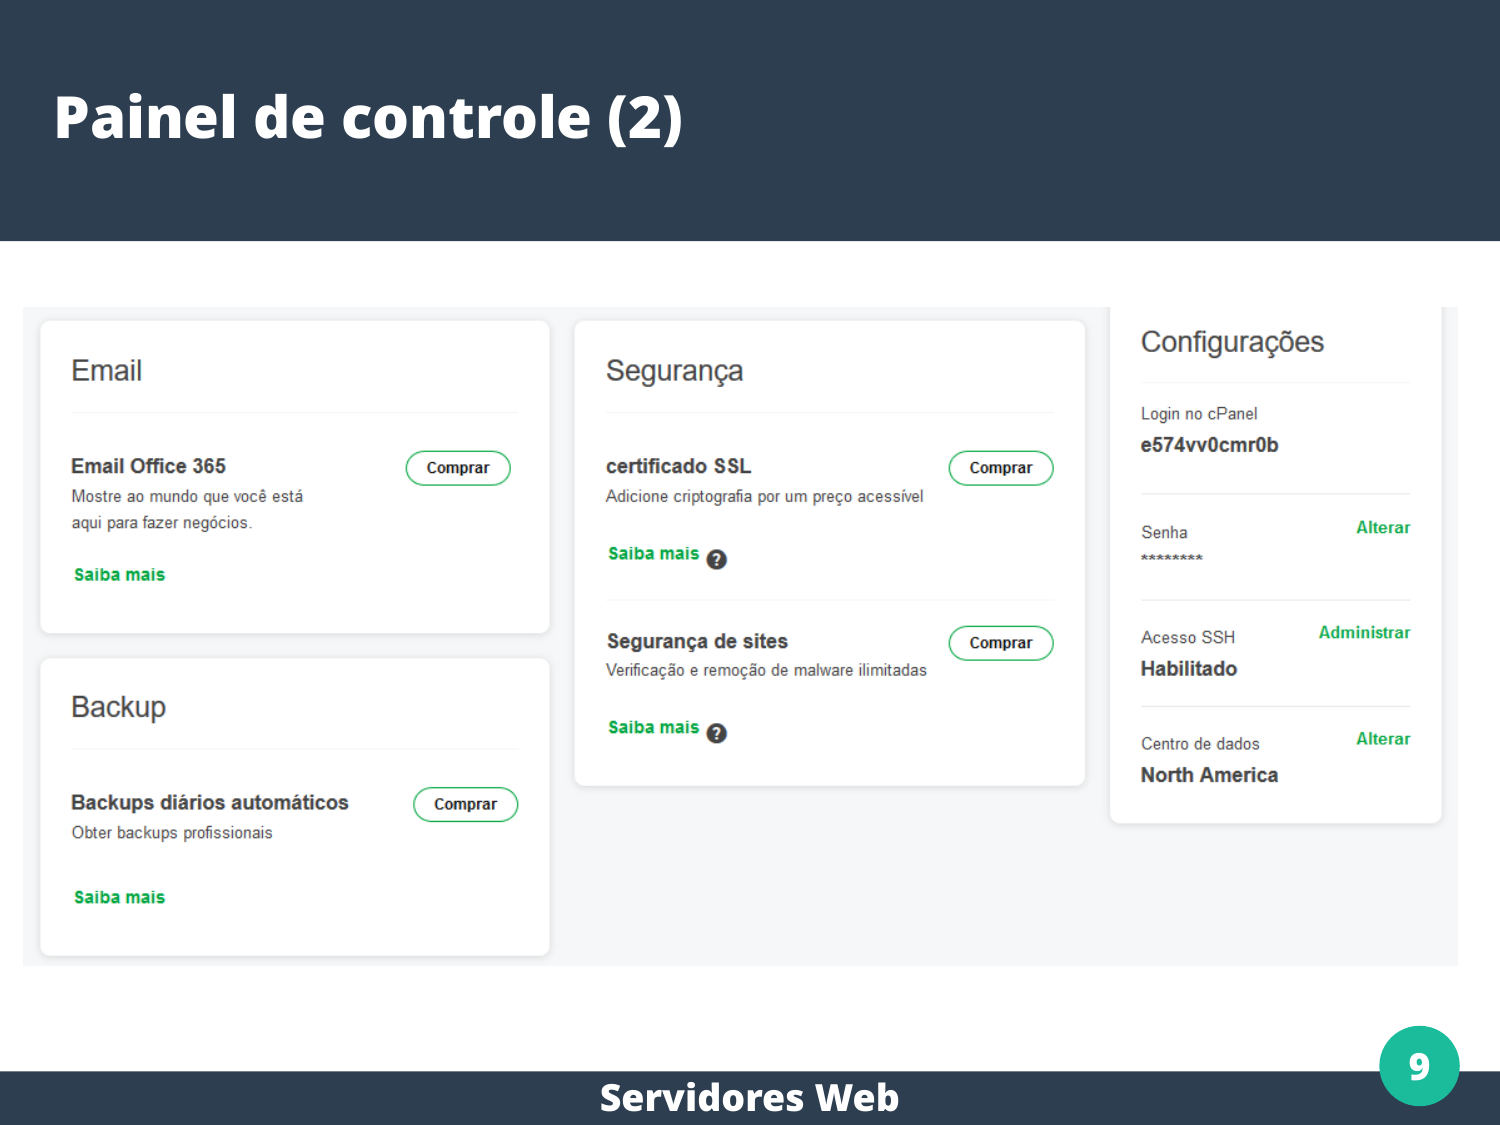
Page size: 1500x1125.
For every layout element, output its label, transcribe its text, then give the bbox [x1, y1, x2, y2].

picture [23, 307, 1458, 966]
title Painel de controle (2) [53, 44, 1447, 188]
